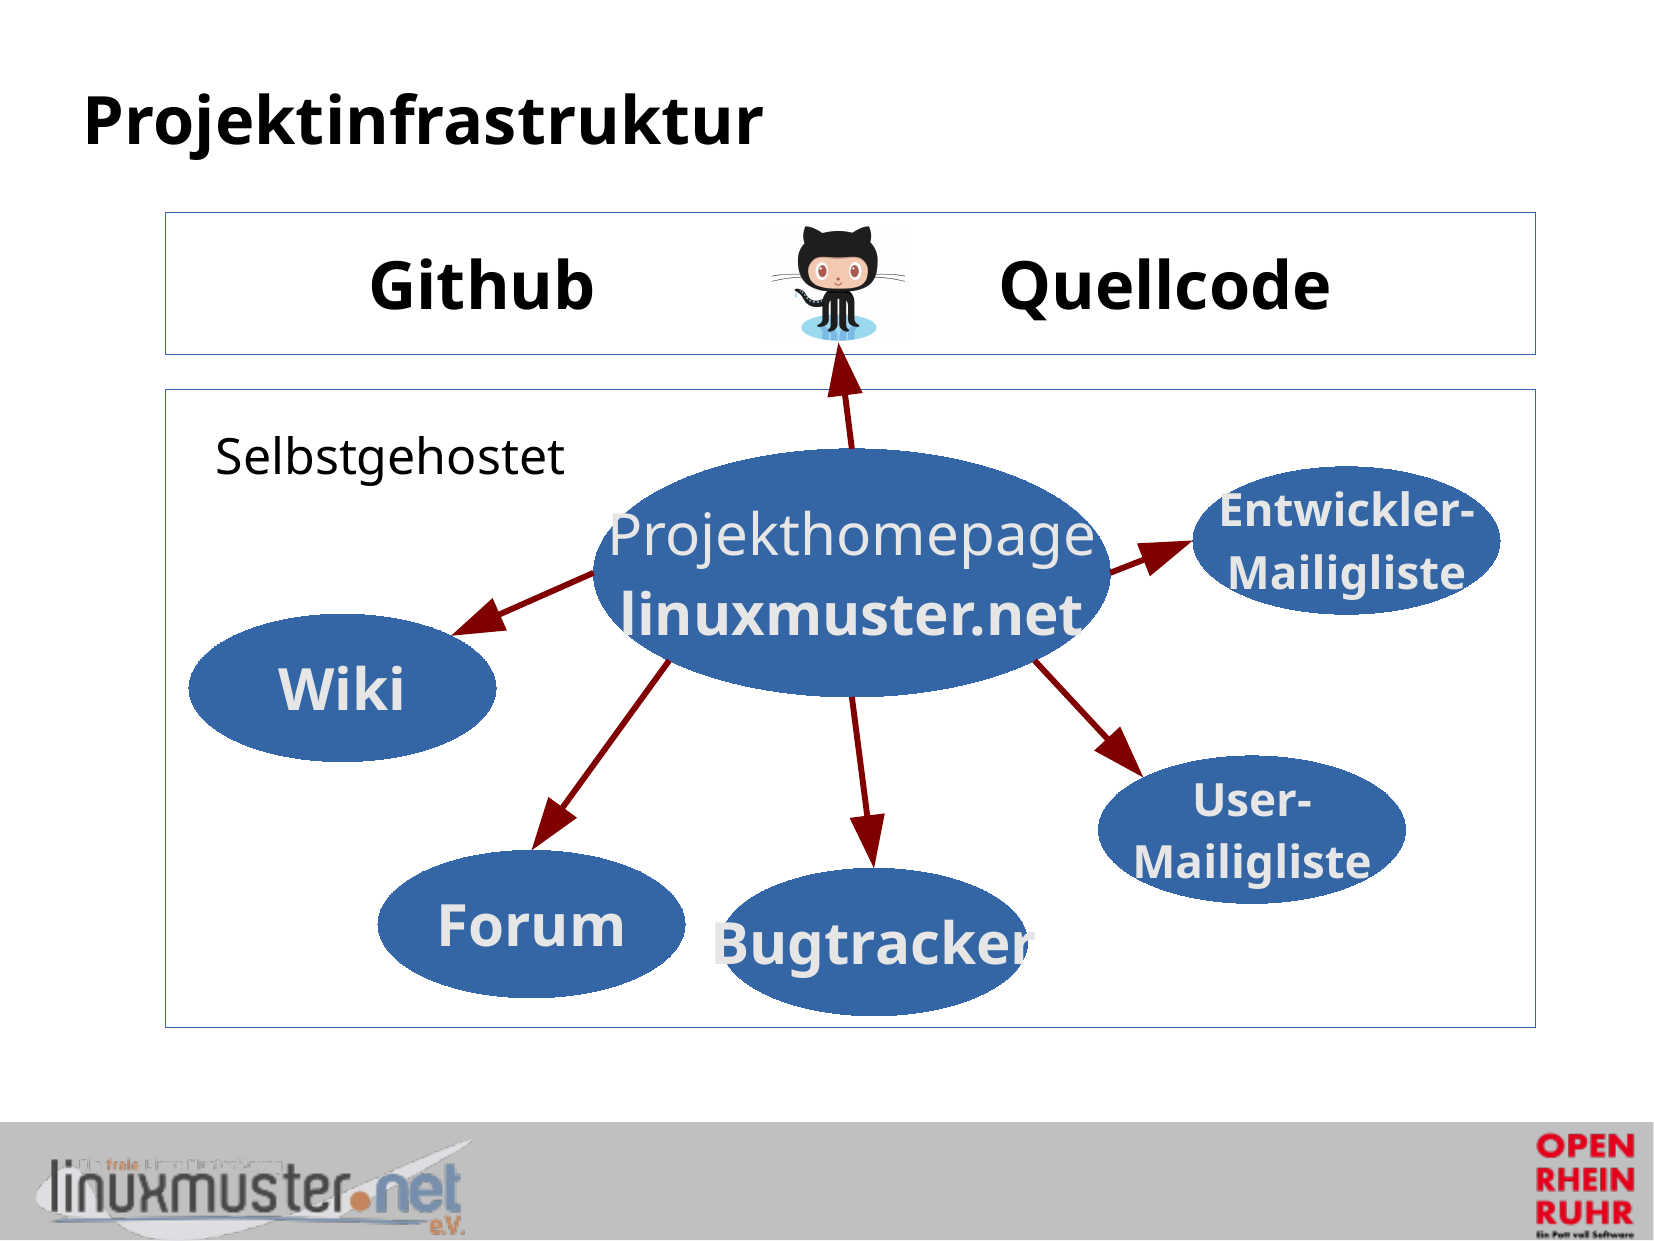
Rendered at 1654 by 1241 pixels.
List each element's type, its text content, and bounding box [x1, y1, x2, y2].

text_box Forum [377, 850, 686, 998]
text_box Entwickler- Mailigliste [1192, 466, 1501, 615]
text_box Projekthomepage linuxmuster.net [593, 448, 1111, 697]
picture [36, 1140, 473, 1241]
text_box Bugtracker [726, 868, 1027, 1016]
text_box Github Quellcode [165, 212, 1536, 355]
title Projektinfrastruktur [82, 49, 1571, 189]
text_box Selbstgehostet [200, 413, 505, 485]
picture [767, 224, 910, 343]
text_box Wiki [188, 614, 497, 762]
text_box User- Mailigliste [1098, 755, 1406, 904]
picture [1535, 1131, 1636, 1241]
